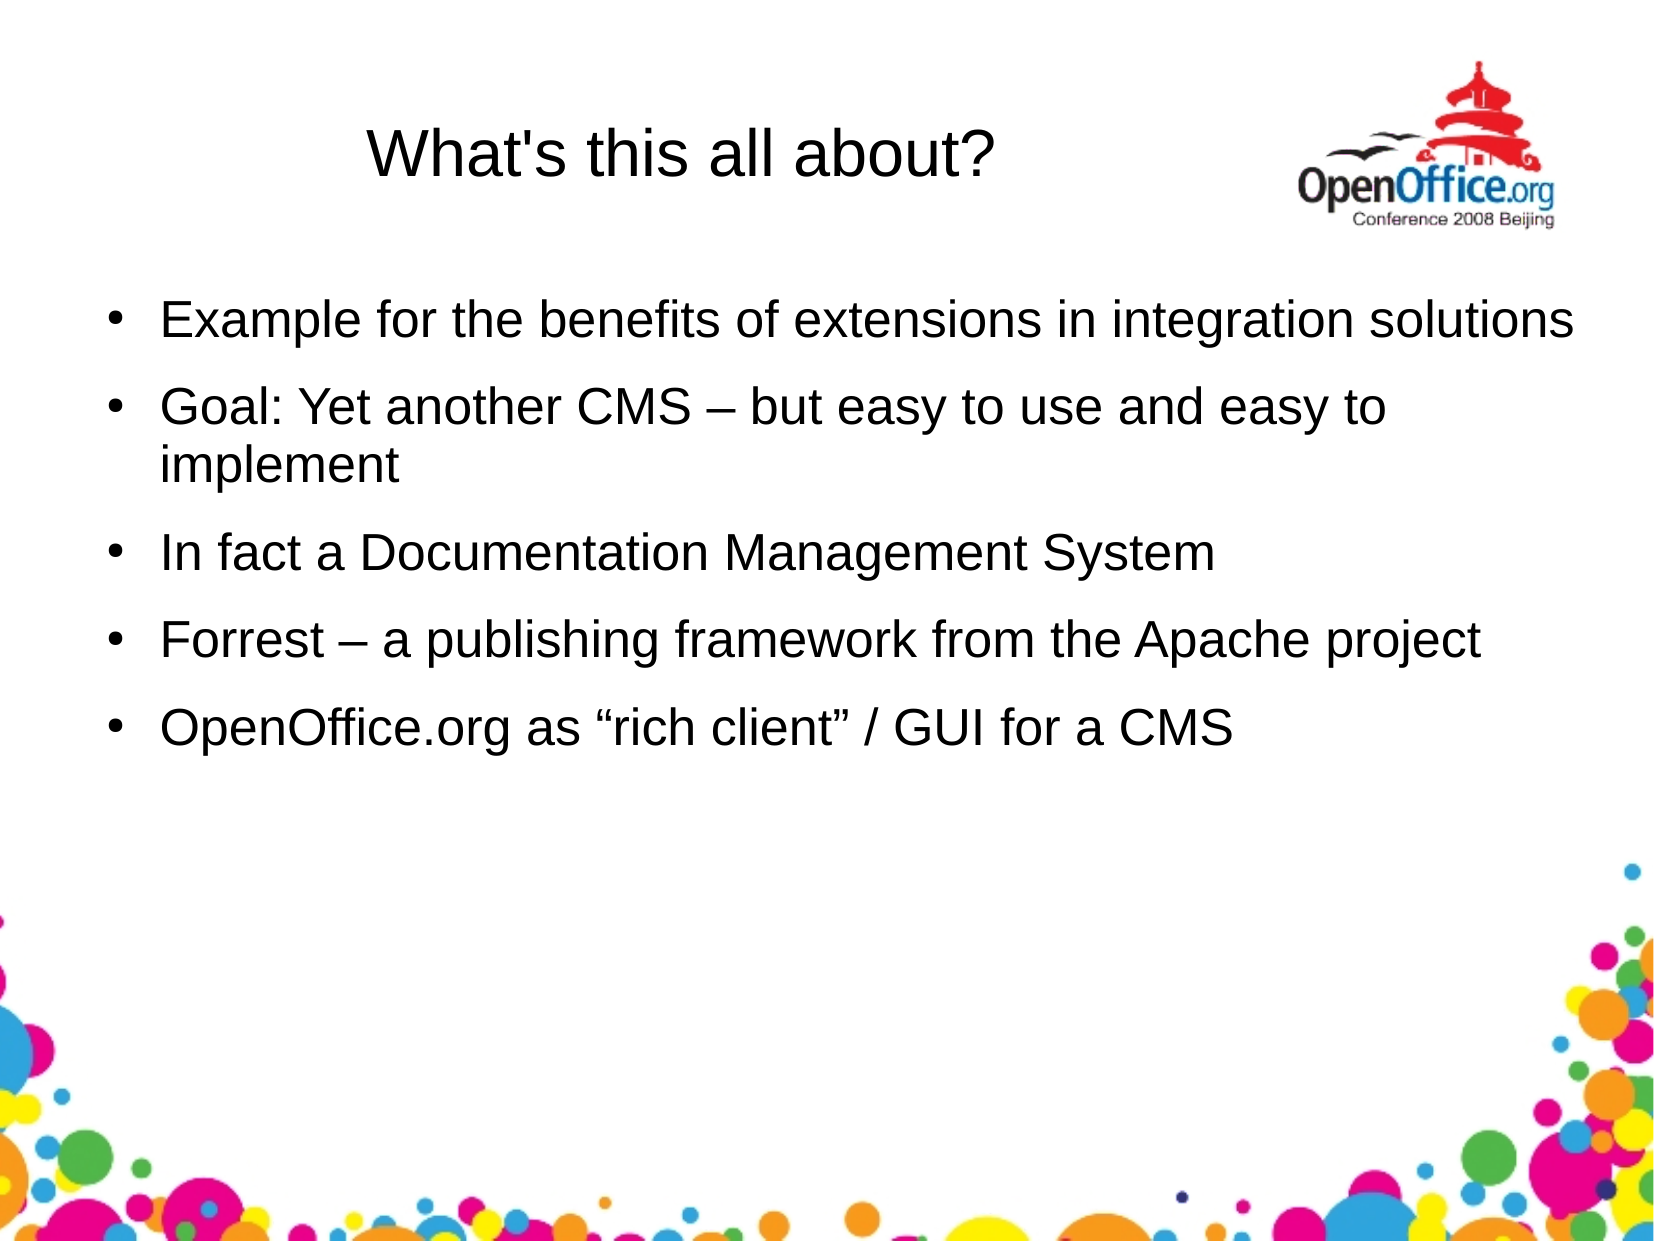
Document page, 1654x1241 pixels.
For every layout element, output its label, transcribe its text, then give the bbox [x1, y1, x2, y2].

picture [0, 810, 1654, 1241]
list Example for the benefits of extensions in integration solutions Goal: Yet another CMS – but easy to use and easy to implement In fact a Documentation Management System Forrest – a publishing framework from the Apache project OpenOffice.org as “rich client” / GUI for a CMS [88, 290, 1577, 1109]
title What's this all about? [82, 49, 1258, 257]
picture [1285, 51, 1569, 250]
